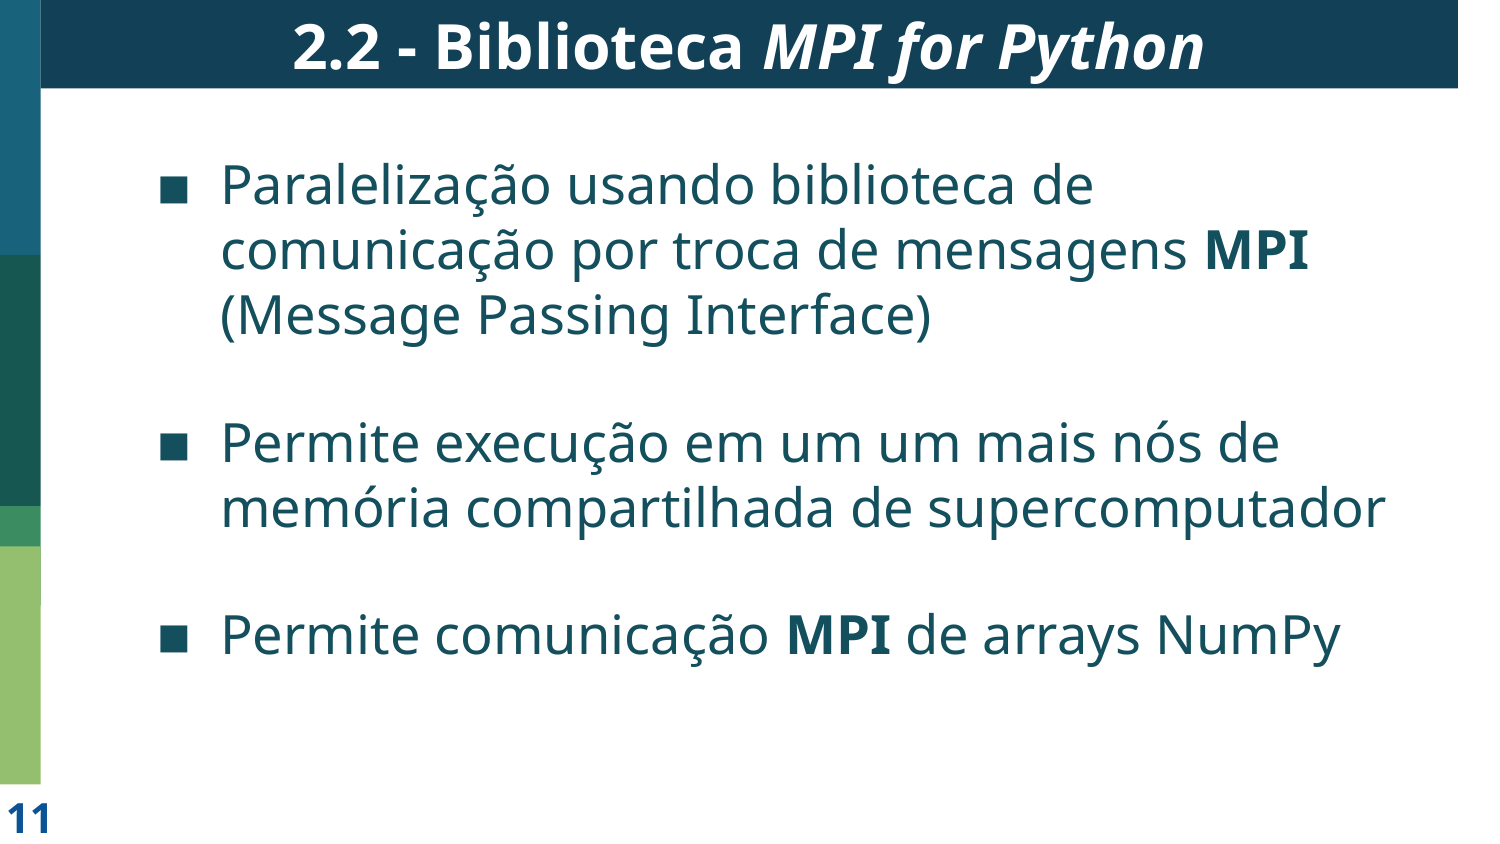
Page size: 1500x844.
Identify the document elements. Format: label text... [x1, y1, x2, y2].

list Paralelização usando biblioteca de comunicação por troca de mensagens MPI (Message Passing Interface) Permite execução em um um mais nós de memória compartilhada de supercomputador Permite comunicação MPI de arrays NumPy [130, 135, 1412, 697]
title 2.2 - Biblioteca MPI for Python [40, 0, 1459, 89]
slide_number <number> [0, 785, 59, 844]
